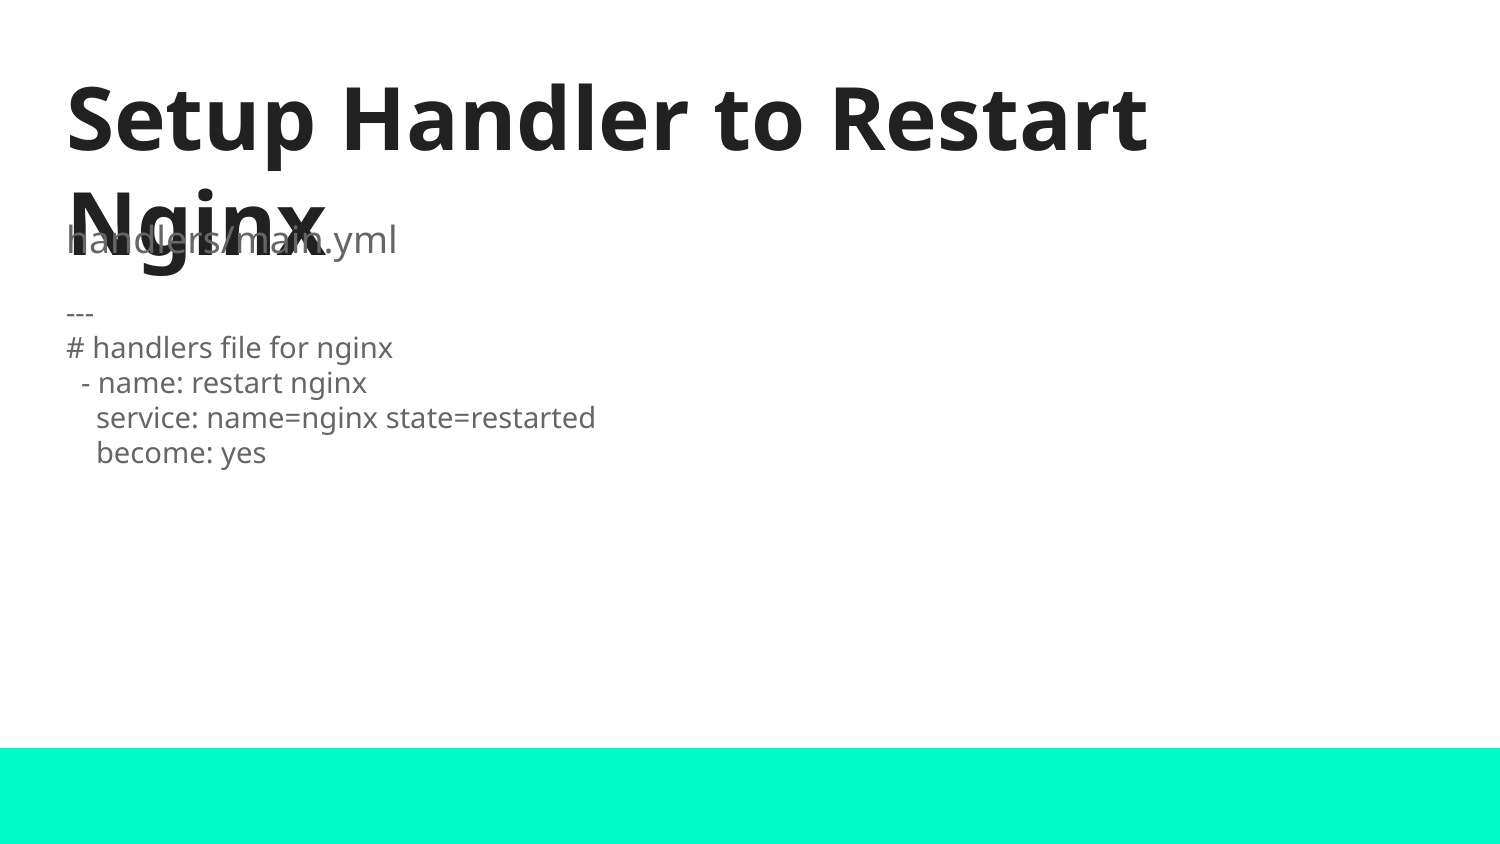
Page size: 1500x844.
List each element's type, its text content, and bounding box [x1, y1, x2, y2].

title Setup Handler to Restart Nginx [51, 48, 1449, 180]
list handlers/main.yml --- # handlers file for nginx - name: restart nginx service: name=nginx state=restarted become: yes [51, 201, 1449, 748]
